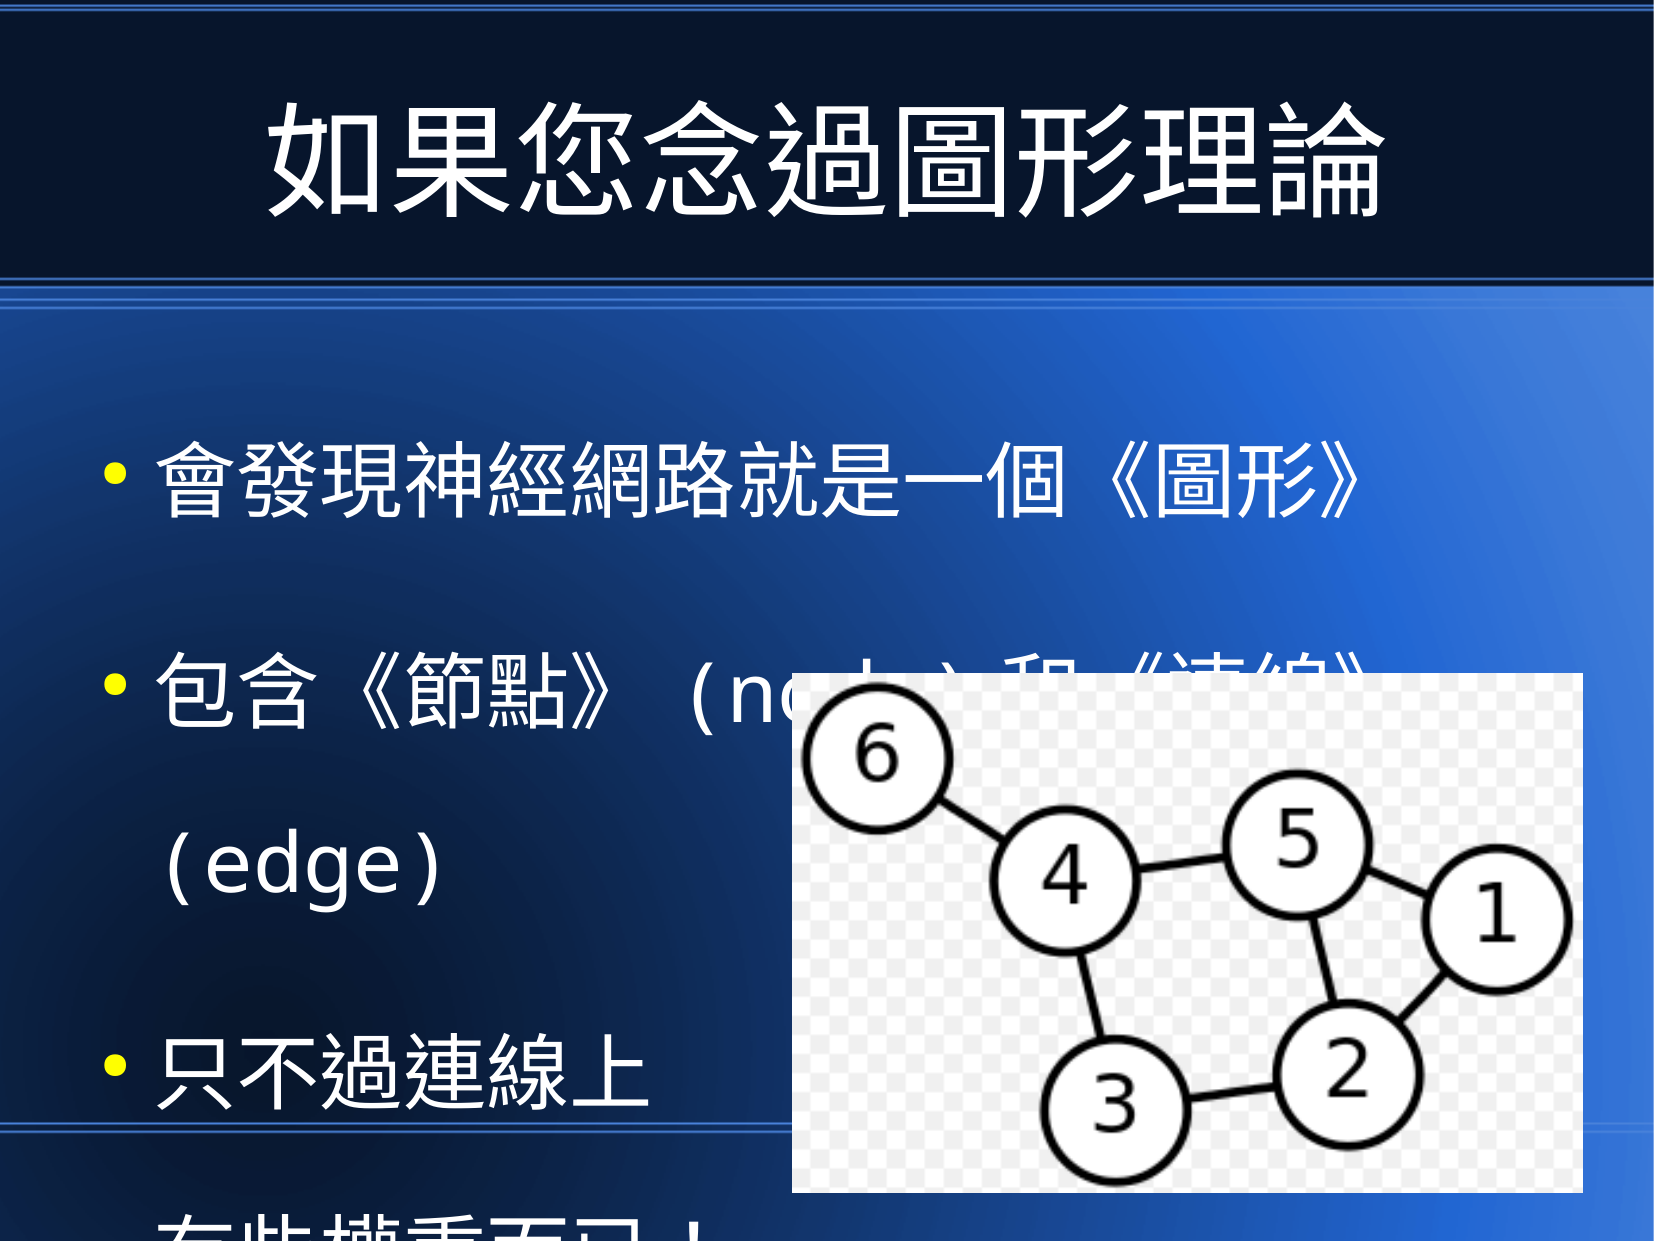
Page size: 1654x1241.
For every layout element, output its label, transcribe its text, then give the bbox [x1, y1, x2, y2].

picture [0, 0, 1654, 1241]
title 如果您念過圖形理論 [82, 49, 1571, 257]
list 會發現神經網路就是一個《圖形》 包含《節點》(node)和《連線》(edge) 只不過連線上 有些權重而已！ [82, 355, 1571, 1241]
